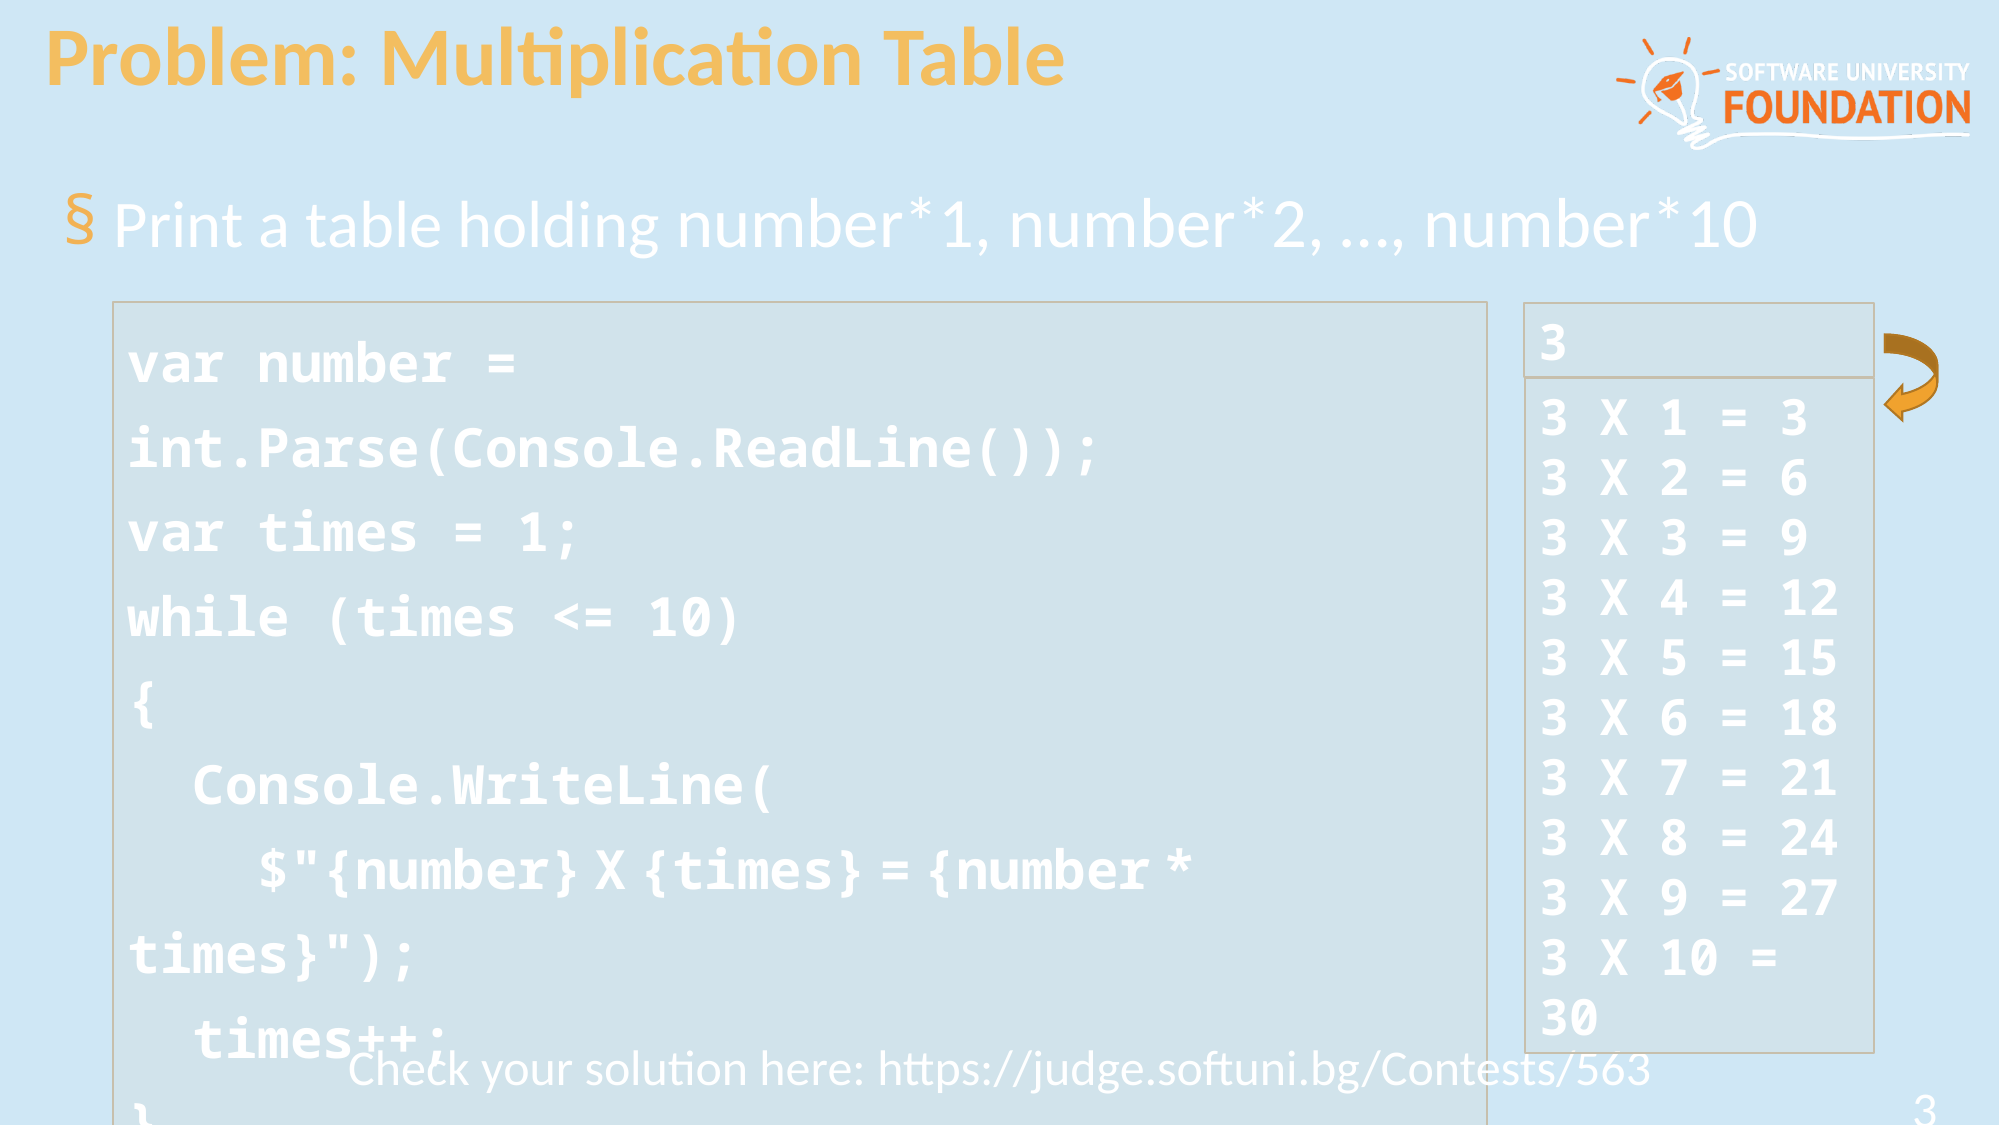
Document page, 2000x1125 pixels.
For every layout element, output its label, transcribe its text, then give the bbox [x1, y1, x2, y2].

text_box 3 X 1 = 3 3 X 2 = 6 3 X 3 = 9 3 X 4 = 12 3 X 5 = 15 3 X 6 = 18 3 X 7 = 21 3 X 8 = 24 3 X 9 = 27 3 X 10 = 30 [1524, 378, 1875, 1054]
slide_number <number> [1897, 1070, 1968, 1103]
text_box [1884, 334, 1938, 421]
list Print a table holding number*1, number*2, …, number*10 [49, 168, 1950, 284]
picture [1612, 37, 1970, 163]
title Problem: Multiplication Table [30, 6, 1602, 189]
text_box Check your solution here: https://judge.softuni.bg/Contests/563 [149, 1028, 1850, 1104]
text_box 3 [1523, 302, 1875, 378]
text_box var number = int.Parse(Console.ReadLine()); var times = 1; while (times <= 10) { Console.WriteLine( $"{number} X {times} = {number * times}"); times++; } [112, 301, 1488, 1125]
